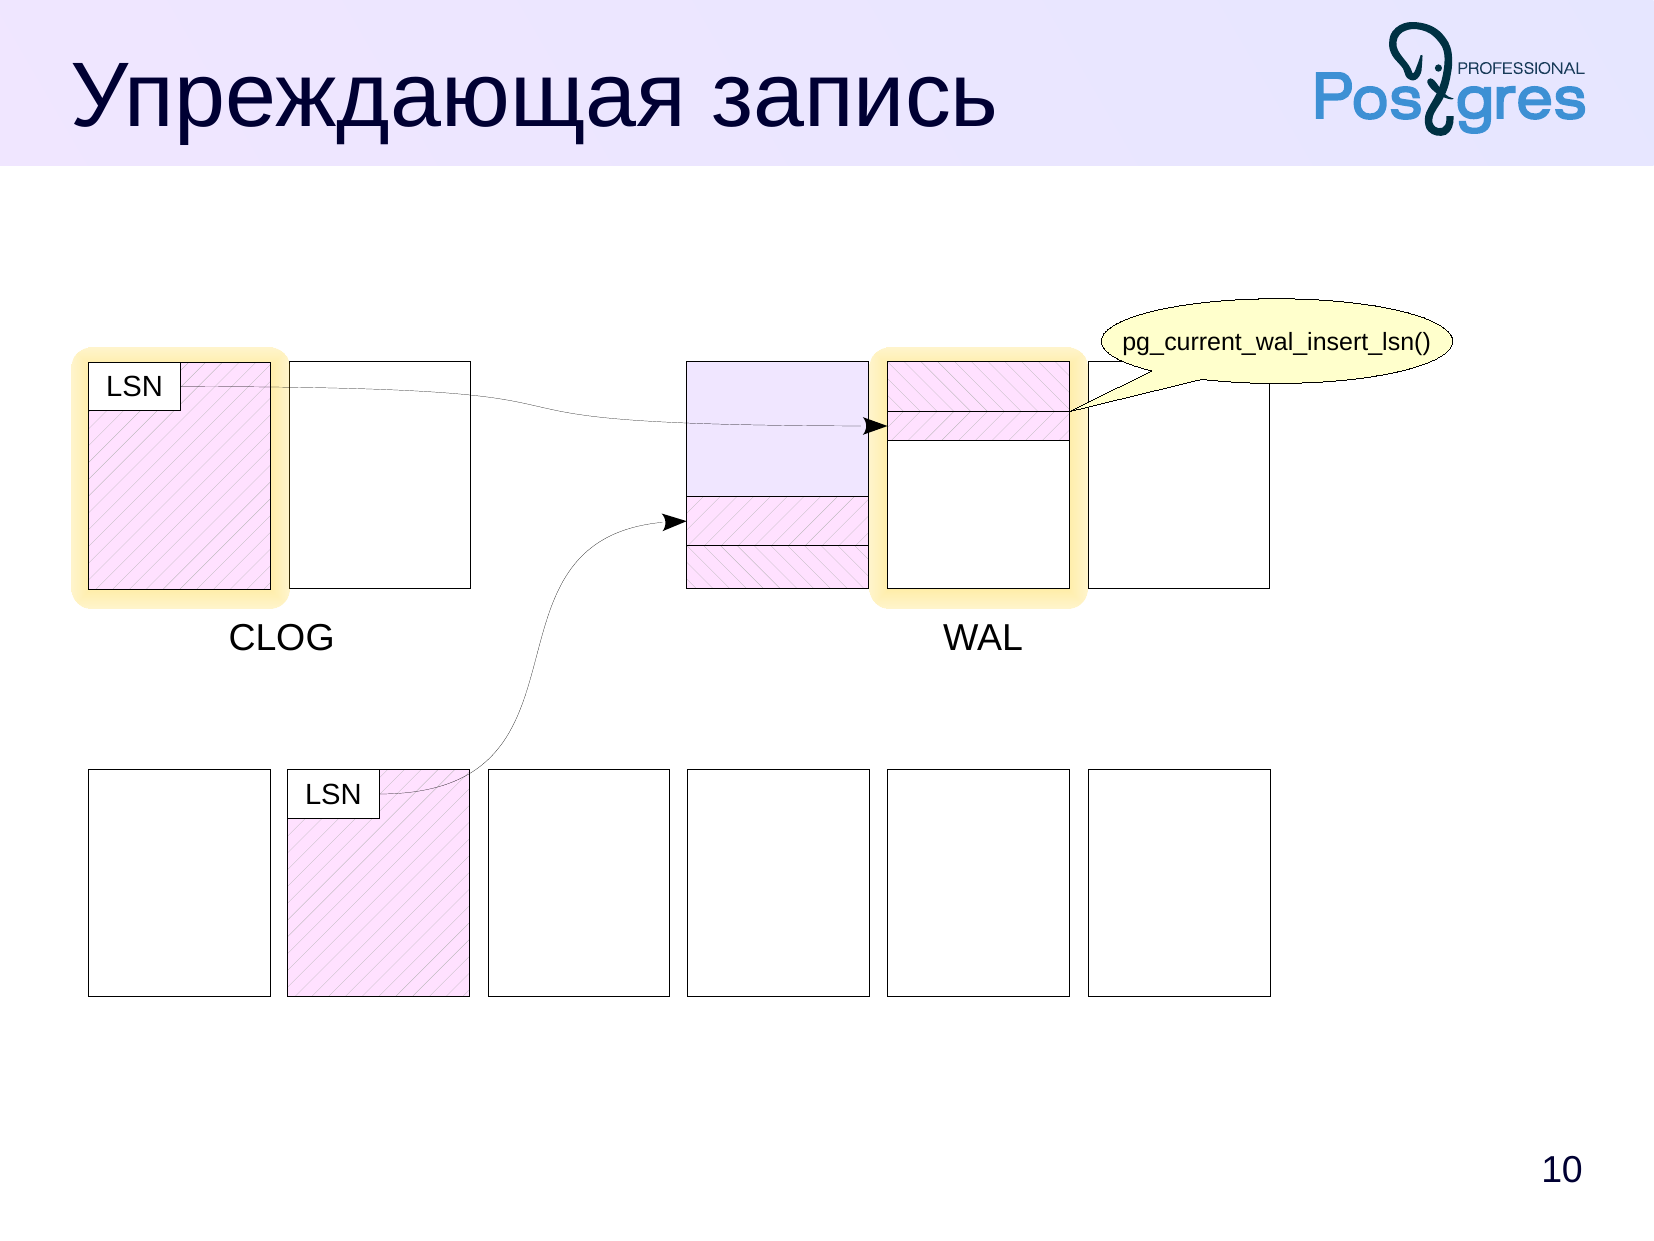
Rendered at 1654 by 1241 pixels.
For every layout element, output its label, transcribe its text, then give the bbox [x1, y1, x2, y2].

title Упреждающая запись [70, 43, 1241, 147]
text_box [287, 775, 470, 997]
text_box [686, 347, 1270, 609]
text_box [488, 769, 670, 997]
text_box [1088, 769, 1271, 997]
text_box [687, 769, 870, 997]
text_box [71, 347, 471, 609]
text_box WAL [928, 608, 1044, 666]
text_box pg_current_wal_insert_lsn() [1070, 298, 1453, 412]
text_box LSN [287, 769, 380, 819]
text_box LSN [88, 362, 181, 411]
text_box [88, 769, 271, 997]
text_box [887, 769, 1070, 997]
text_box CLOG [213, 608, 372, 708]
text_box [380, 769, 470, 793]
